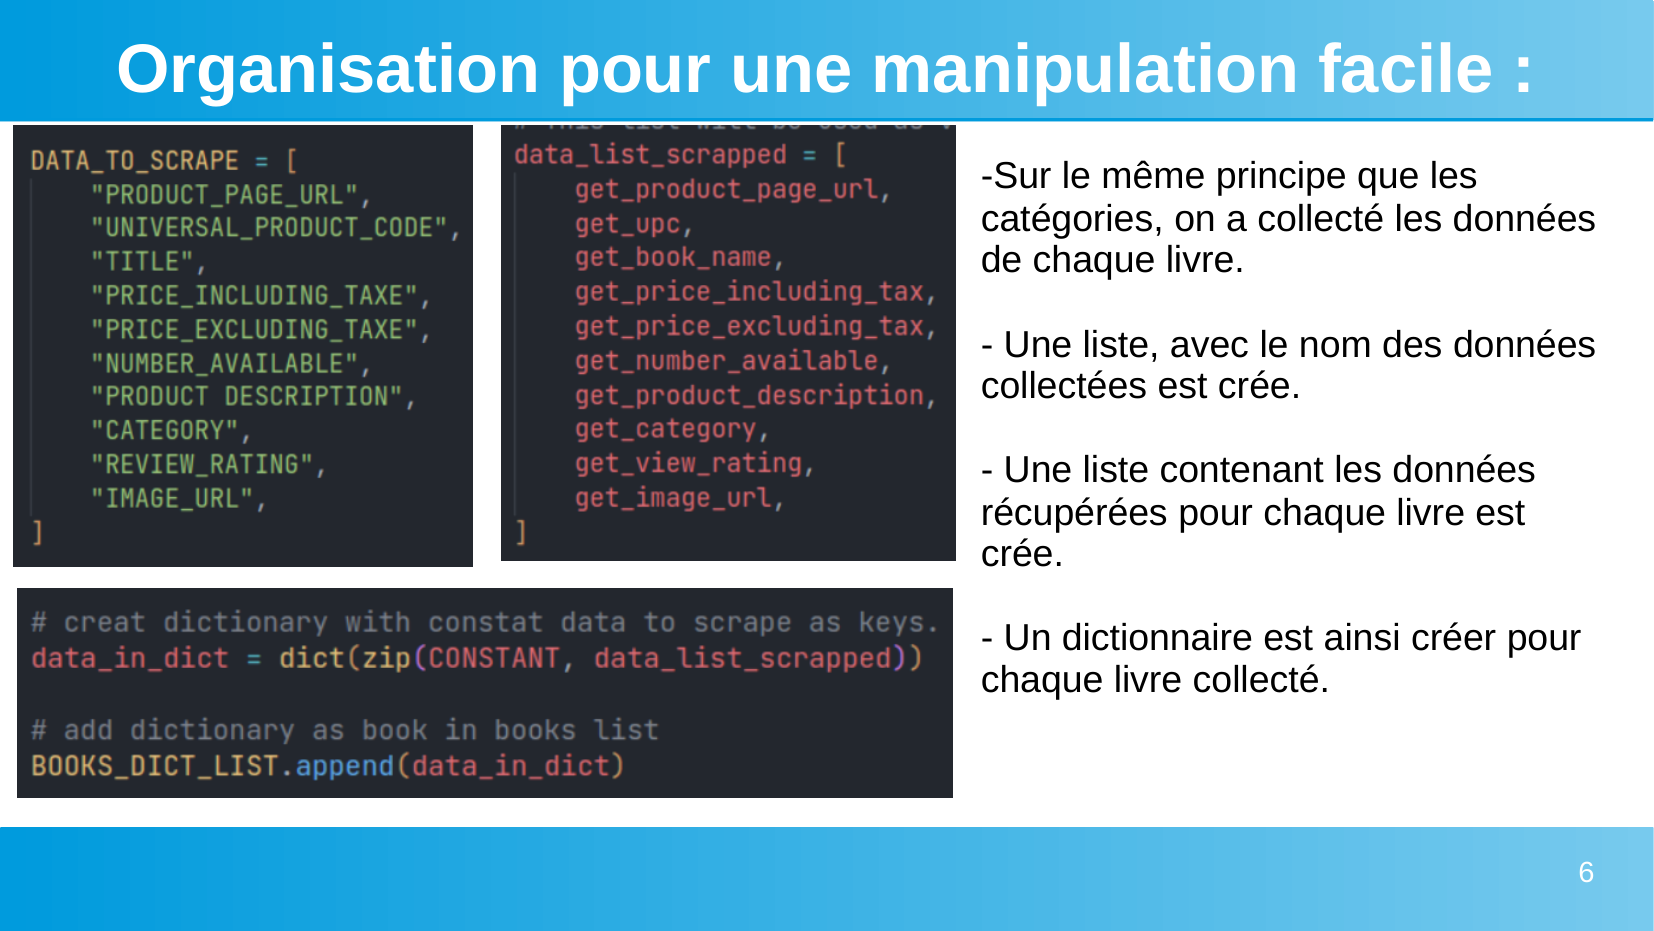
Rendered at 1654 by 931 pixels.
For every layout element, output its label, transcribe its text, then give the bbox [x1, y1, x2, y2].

picture [13, 125, 473, 567]
title Organisation pour une manipulation facile : [59, 29, 1595, 108]
picture [501, 125, 956, 562]
text_box -Sur le même principe que les catégories, on a collecté les données de chaque livre. - Une liste, avec le nom des données collectées est crée. - Une liste contenant les données récupérées pour chaque livre est crée. - Un dictionnaire est ainsi créer pour chaque livre collecté. [966, 147, 1625, 798]
picture [17, 588, 953, 798]
